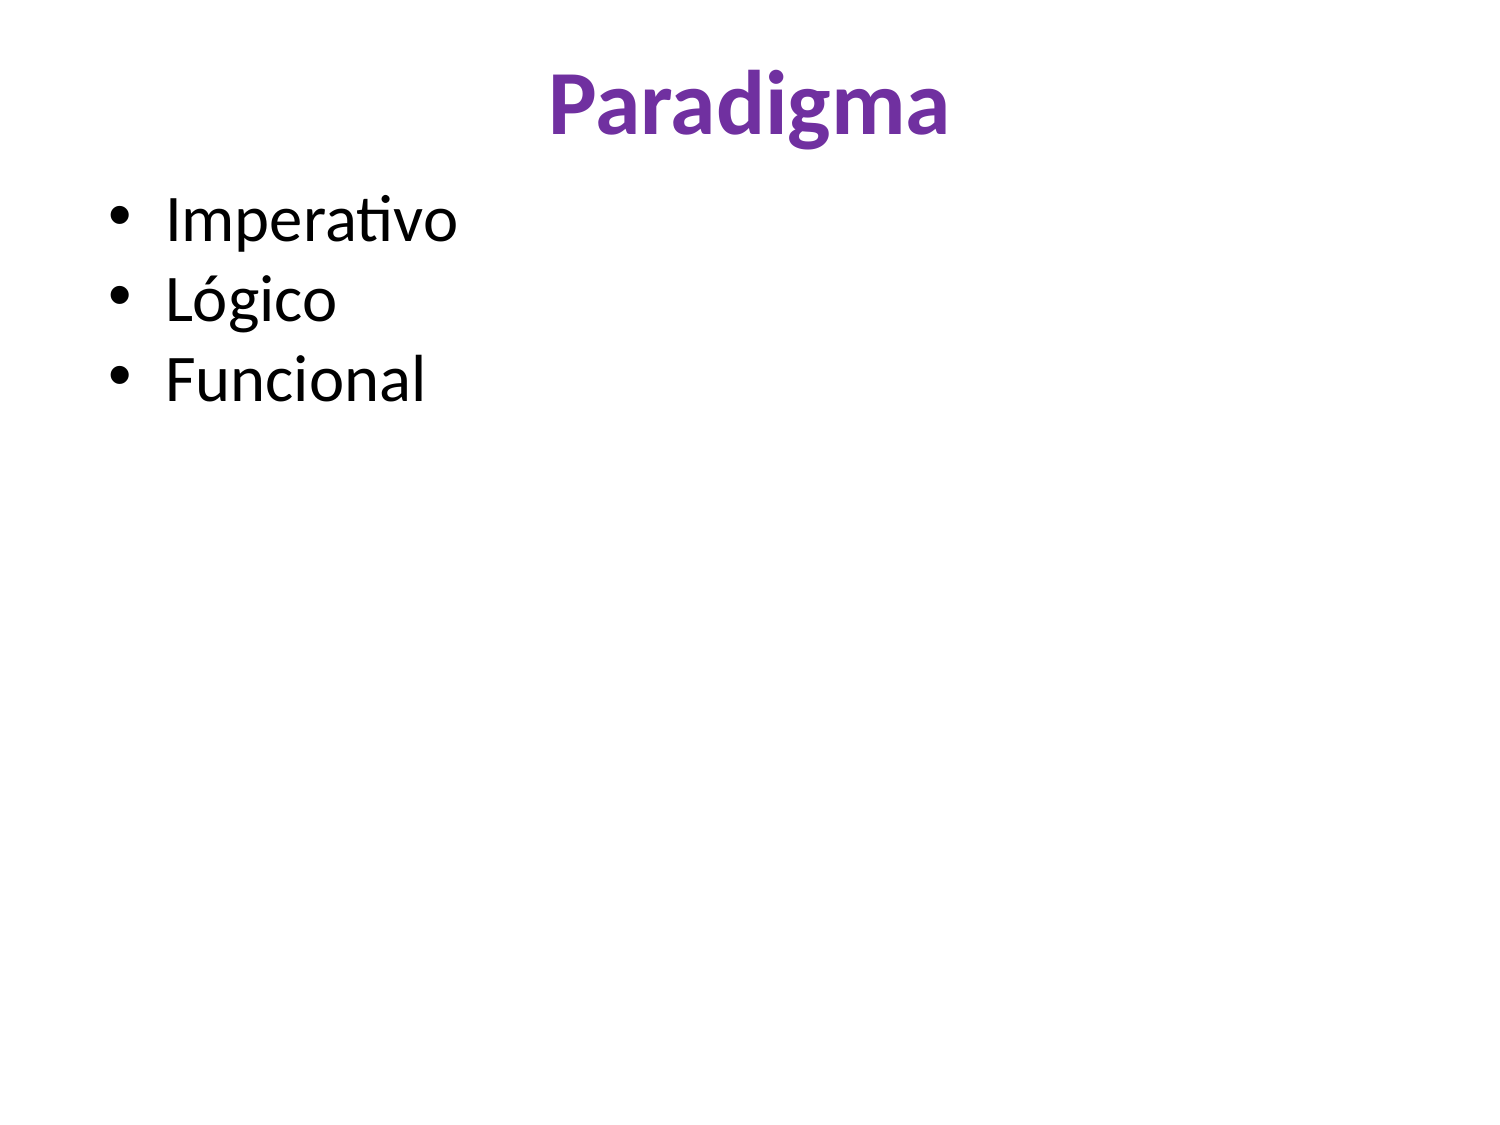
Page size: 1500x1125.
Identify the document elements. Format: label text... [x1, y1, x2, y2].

list Imperativo Lógico Funcional [75, 167, 1425, 1005]
title Paradigma [75, 45, 1425, 150]
